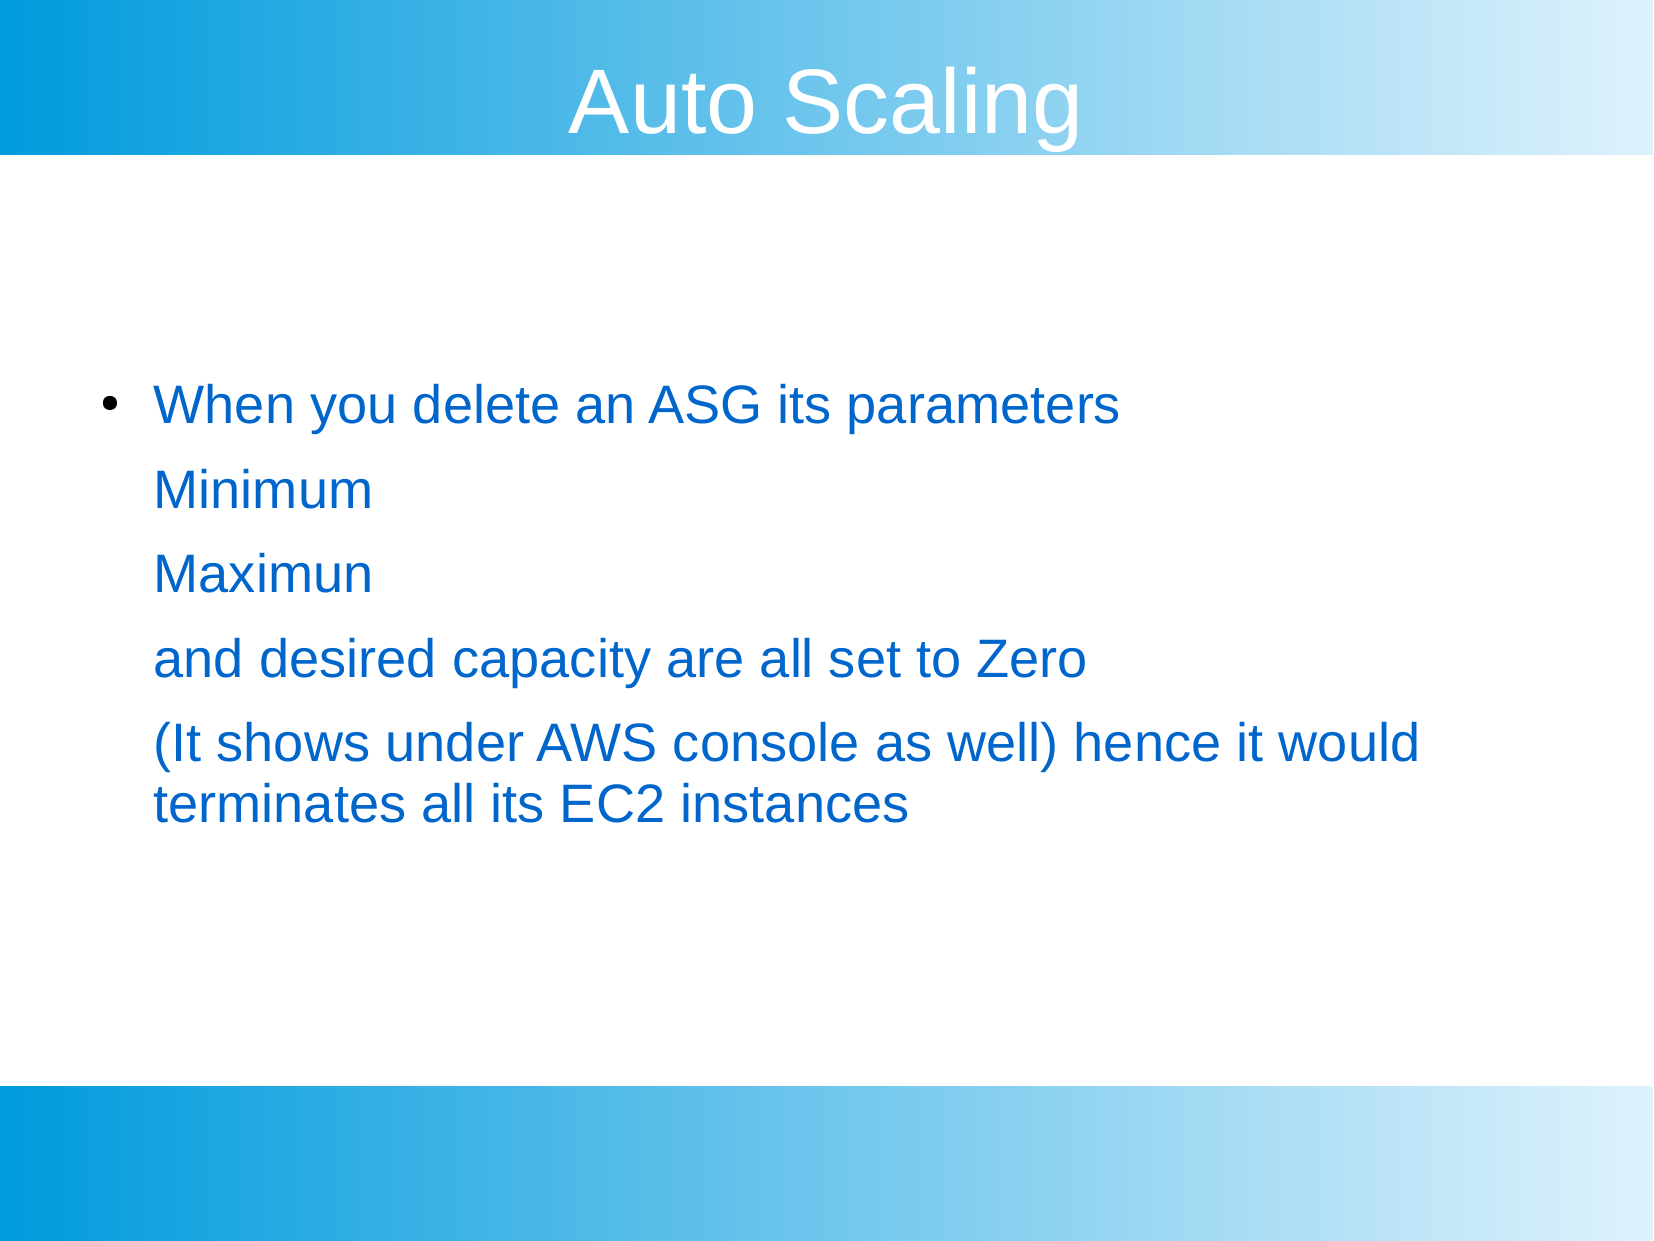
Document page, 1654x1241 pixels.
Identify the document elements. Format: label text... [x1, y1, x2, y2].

list When you delete an ASG its parameters Minimum Maximun and desired capacity are all set to Zero (It shows under AWS console as well) hence it would terminates all its EC2 instances [82, 290, 1571, 1010]
title Auto Scaling [82, 49, 1571, 155]
